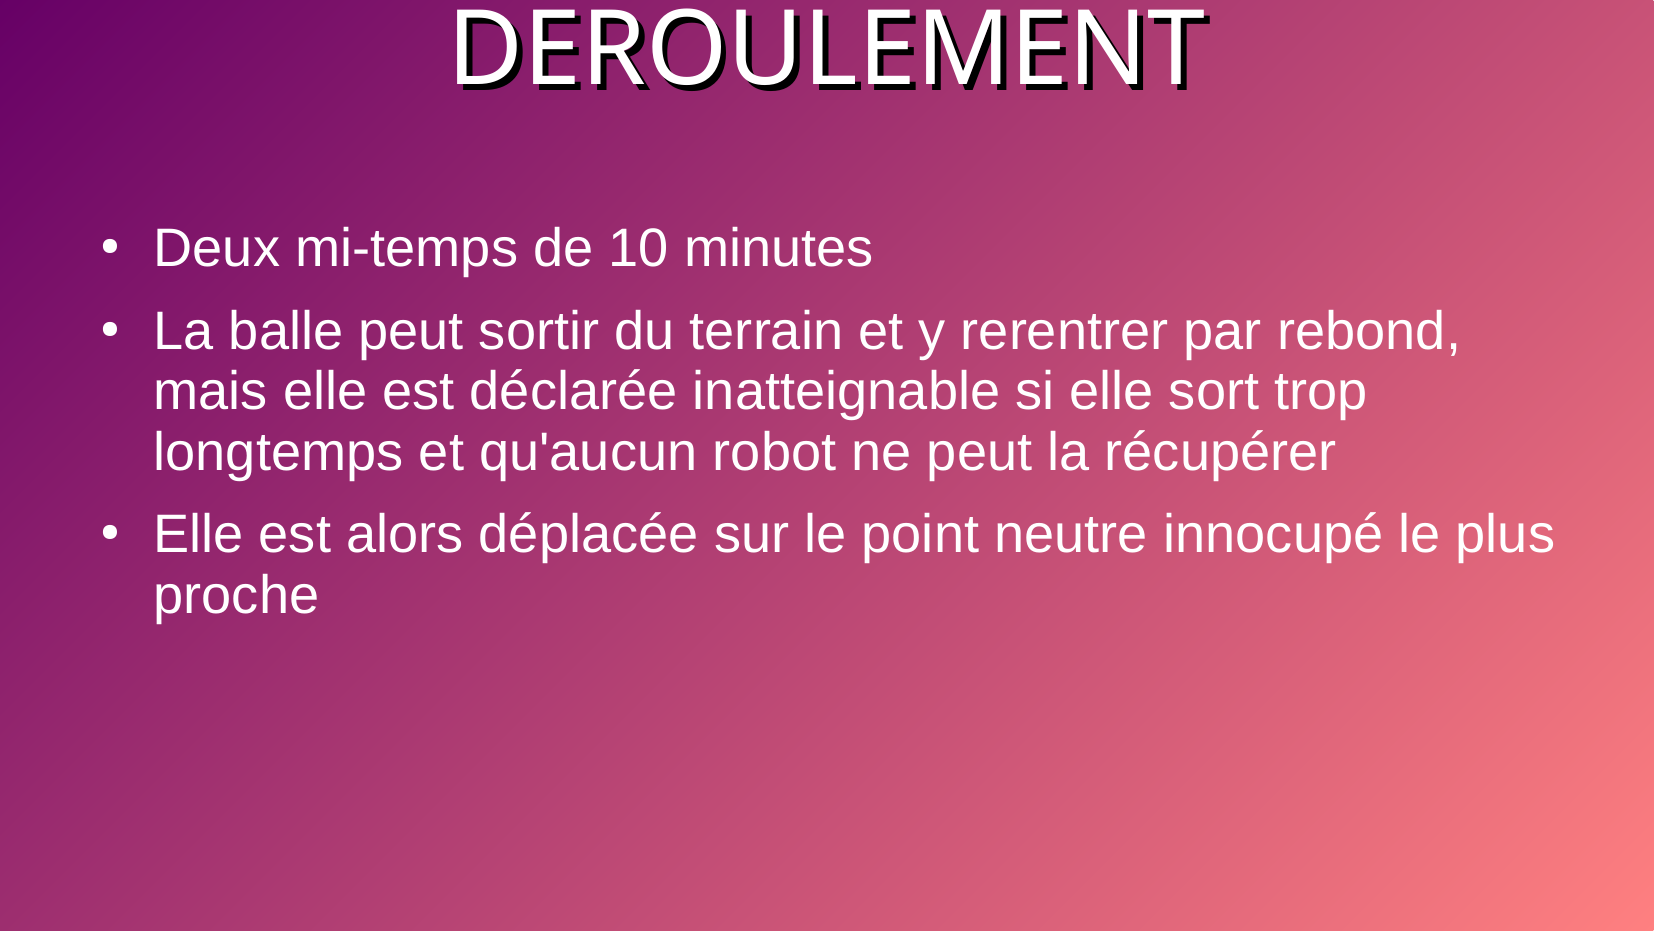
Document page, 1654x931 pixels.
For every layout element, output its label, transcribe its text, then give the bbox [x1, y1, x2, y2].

list Deux mi-temps de 10 minutes La balle peut sortir du terrain et y rerentrer par rebond, mais elle est déclarée inatteignable si elle sort trop longtemps et qu'aucun robot ne peut la récupérer Elle est alors déplacée sur le point neutre innocupé le plus proche [82, 217, 1571, 758]
title DEROULEMENT [82, 28, 1571, 202]
